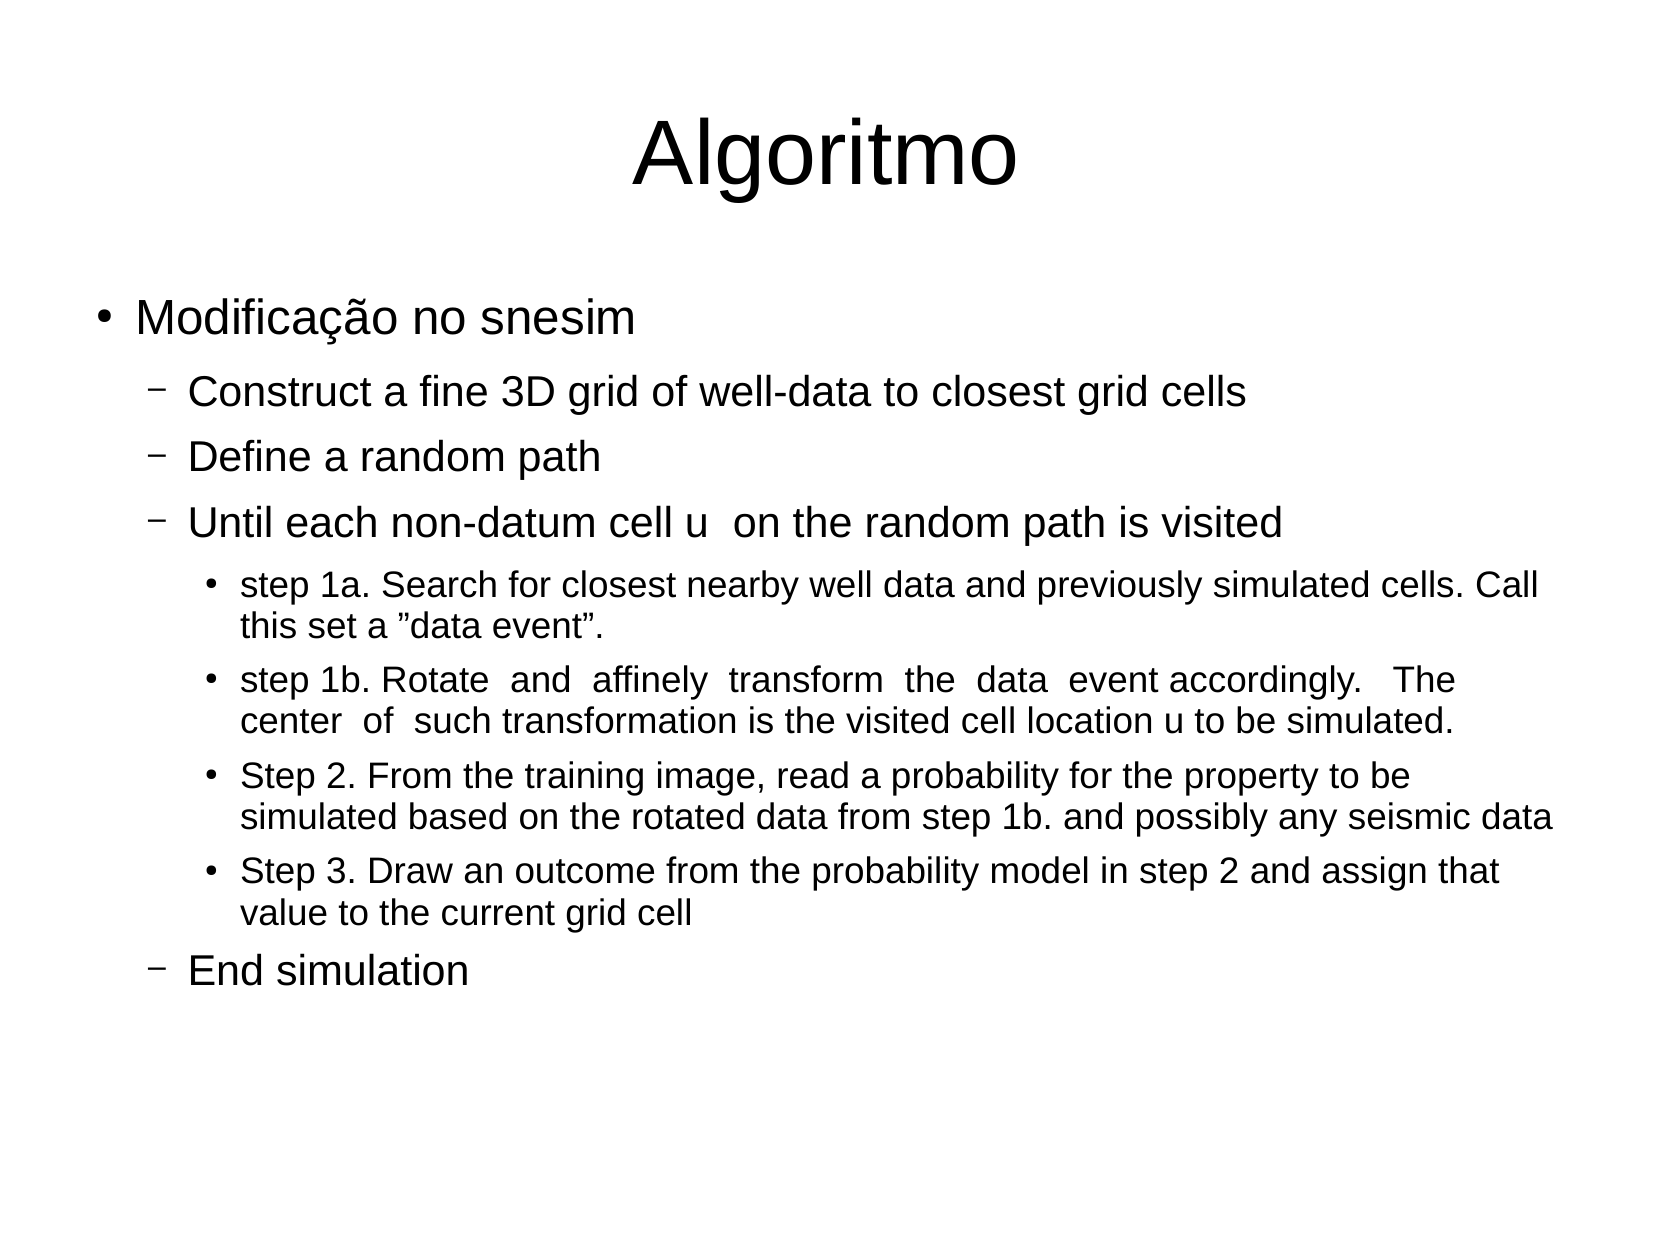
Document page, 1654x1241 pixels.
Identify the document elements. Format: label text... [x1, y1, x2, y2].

list Modificação no snesim Construct a fine 3D grid of well-data to closest grid cells Define a random path Until each non-datum cell u on the random path is visited step 1a. Search for closest nearby well data and previously simulated cells. Call this set a ”data event”. step 1b. Rotate and affinely transform the data event accordingly. The center of such transformation is the visited cell location u to be simulated. Step 2. From the training image, read a probability for the property to be simulated based on the rotated data from step 1b. and possibly any seismic data Step 3. Draw an outcome from the probability model in step 2 and assign that value to the current grid cell End simulation [82, 290, 1571, 1010]
title Algoritmo [82, 49, 1571, 257]
